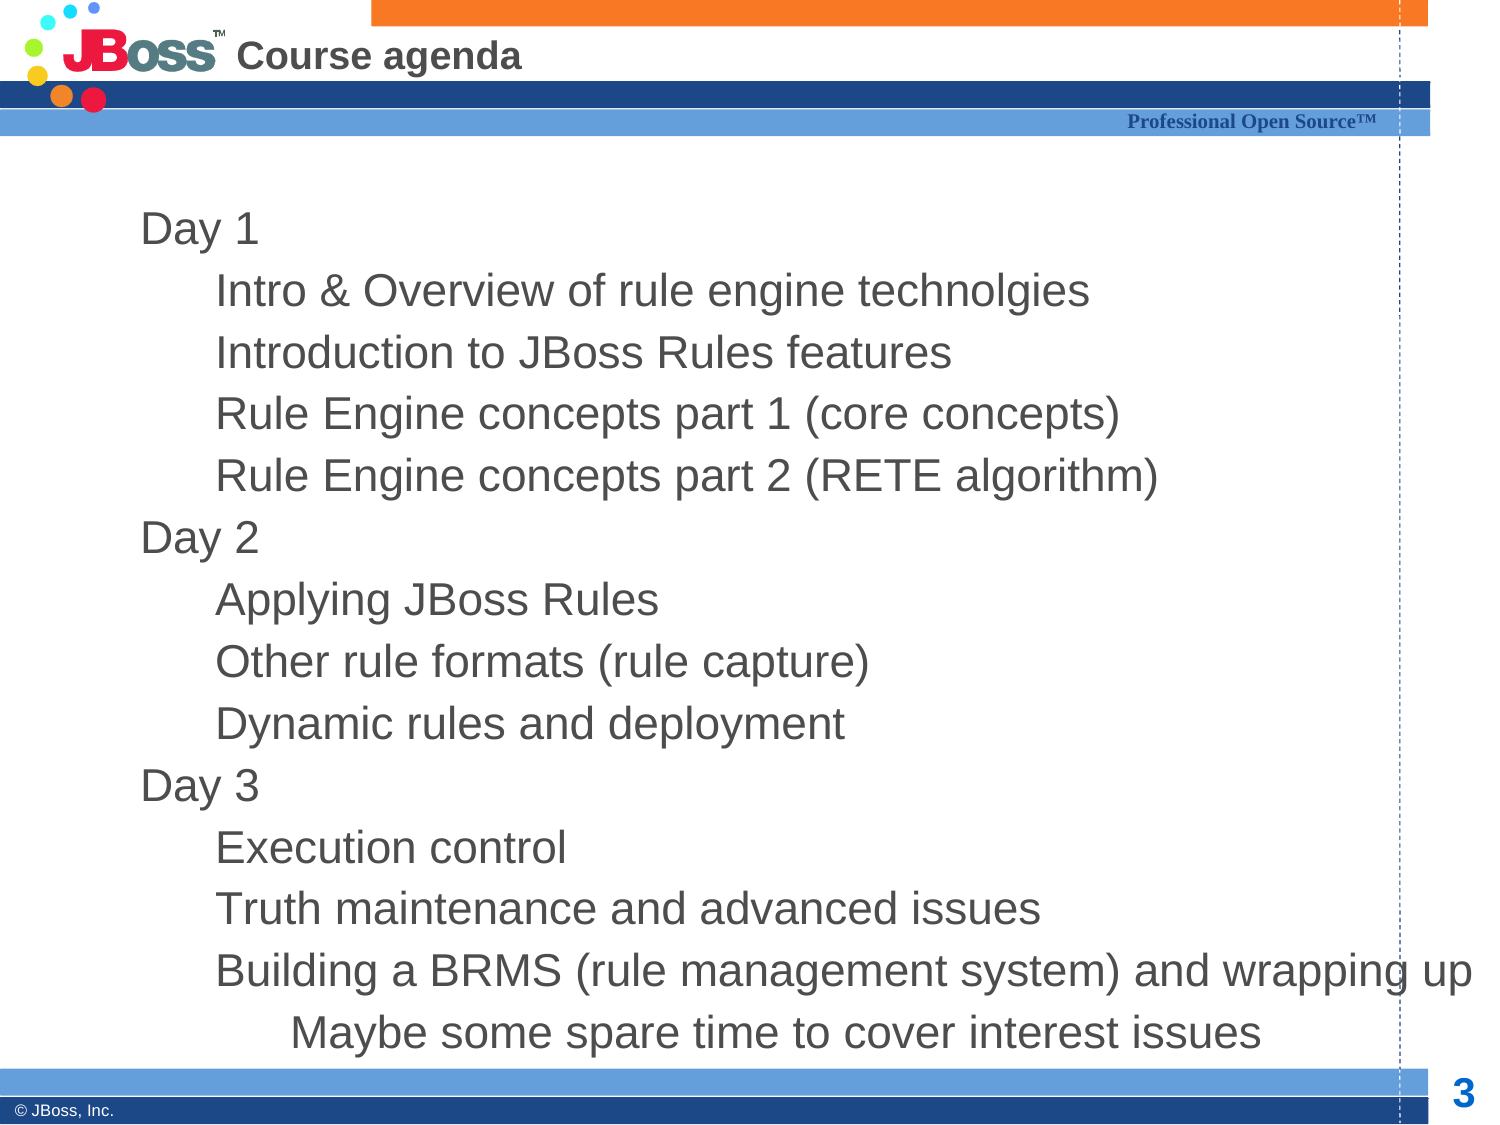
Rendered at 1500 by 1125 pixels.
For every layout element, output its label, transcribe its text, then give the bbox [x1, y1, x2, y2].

subtitle Day 1 Intro & Overview of rule engine technolgies Introduction to JBoss Rules features Rule Engine concepts part 1 (core concepts) Rule Engine concepts part 2 (RETE algorithm) Day 2 Applying JBoss Rules Other rule formats (rule capture) Dynamic rules and deployment Day 3 Execution control Truth maintenance and advanced issues Building a BRMS (rule management system) and wrapping up Maybe some spare time to cover interest issues [65, 195, 1500, 1067]
title Course agenda [236, 0, 1500, 148]
